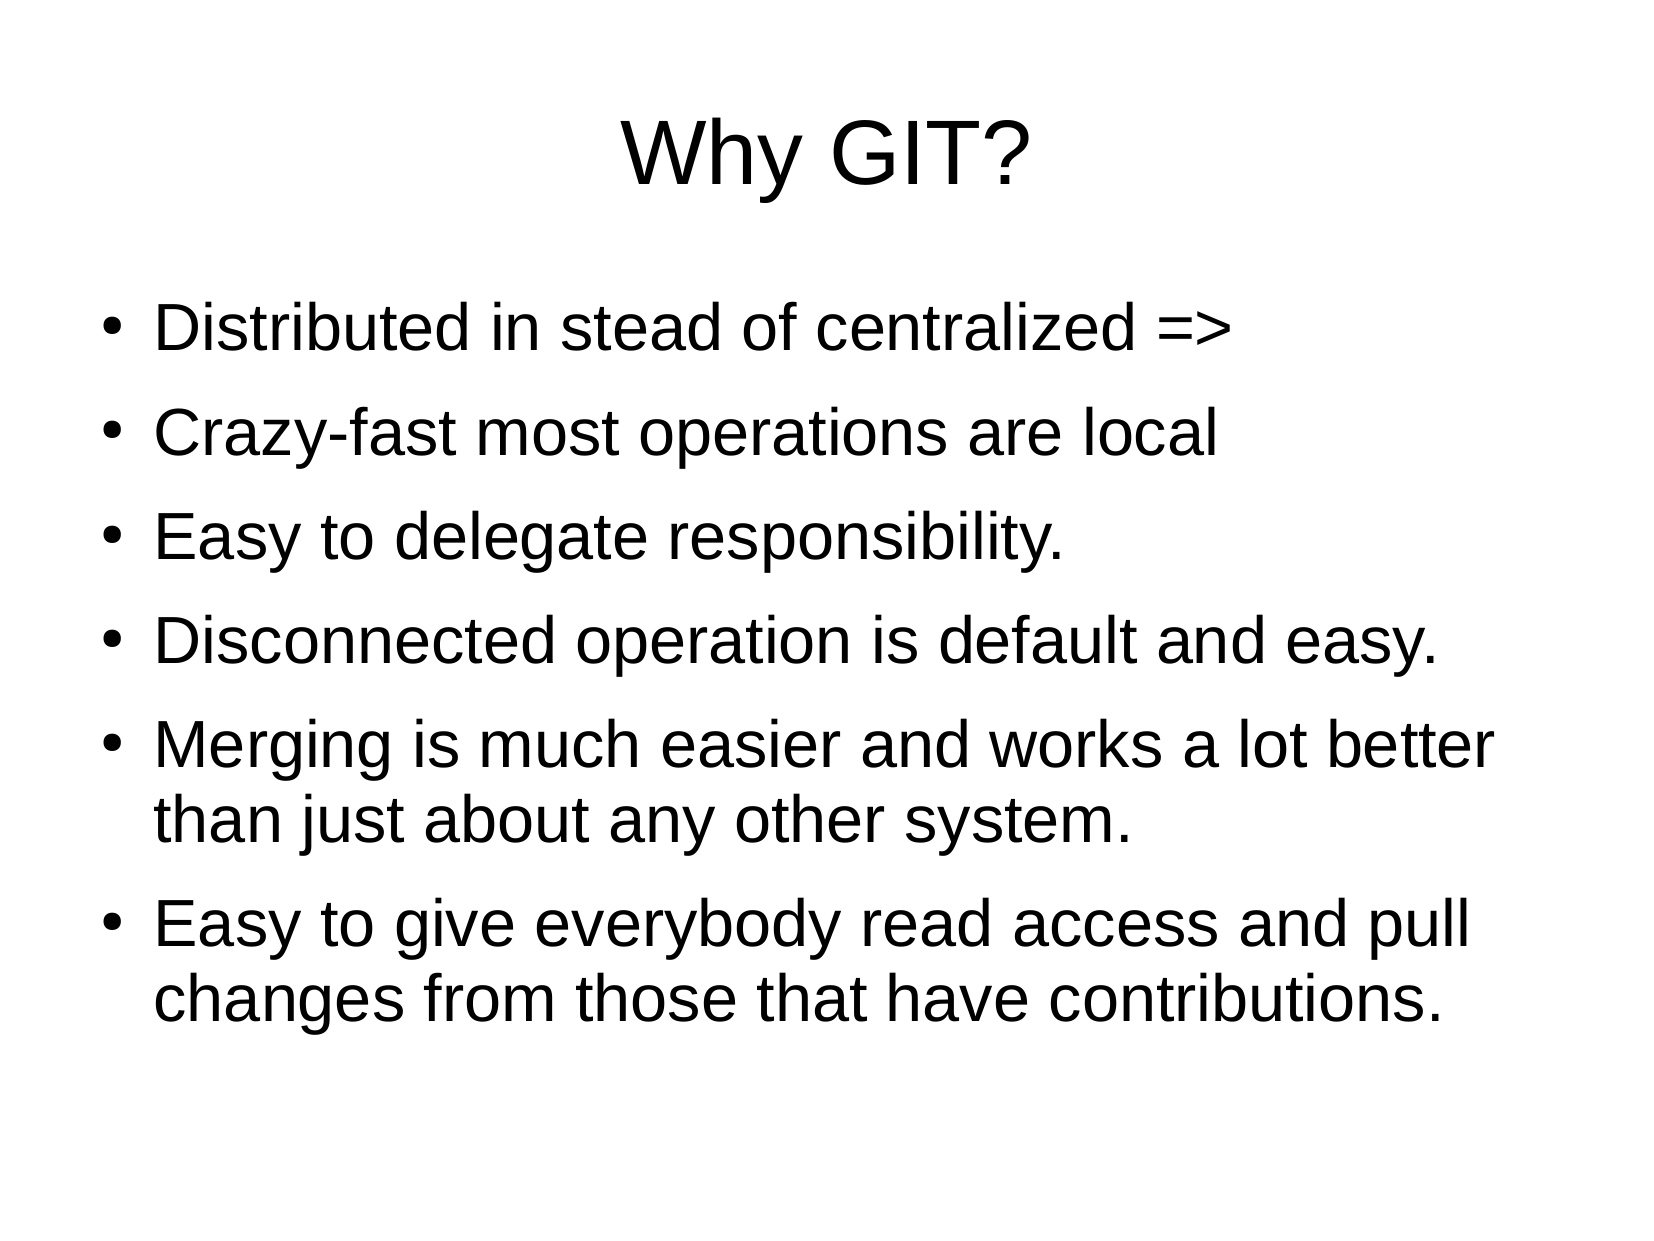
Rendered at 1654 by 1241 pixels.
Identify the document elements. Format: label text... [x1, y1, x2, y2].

list Distributed in stead of centralized => Crazy-fast most operations are local Easy to delegate responsibility. Disconnected operation is default and easy. Merging is much easier and works a lot better than just about any other system. Easy to give everybody read access and pull changes from those that have contributions. [82, 290, 1571, 1109]
title Why GIT? [82, 49, 1571, 257]
